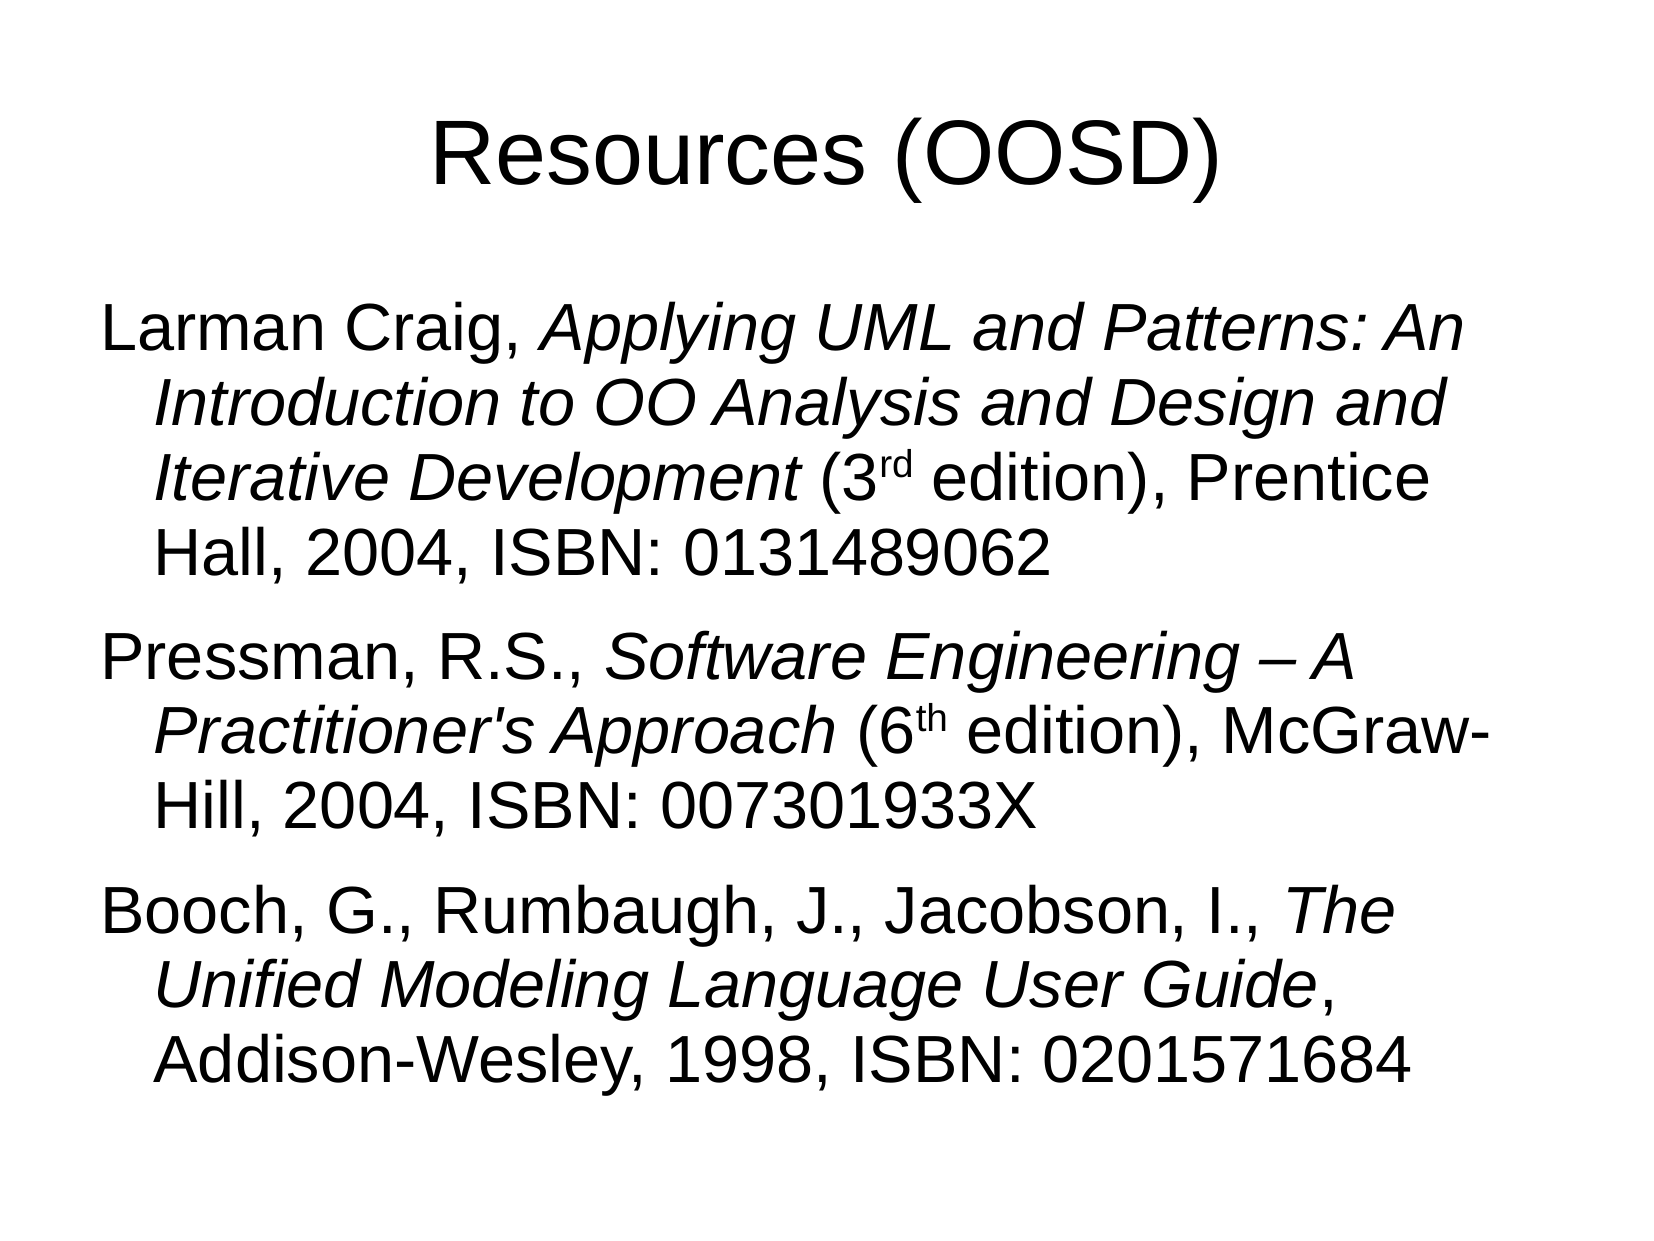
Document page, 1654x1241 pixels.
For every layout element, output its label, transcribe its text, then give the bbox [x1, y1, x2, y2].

list Larman Craig, Applying UML and Patterns: An Introduction to OO Analysis and Design and Iterative Development (3rd edition), Prentice Hall, 2004, ISBN: 0131489062 Pressman, R.S., Software Engineering – A Practitioner's Approach (6th edition), McGraw-Hill, 2004, ISBN: 007301933X Booch, G., Rumbaugh, J., Jacobson, I., The Unified Modeling Language User Guide, Addison-Wesley, 1998, ISBN: 0201571684 [82, 290, 1571, 1102]
title Resources (OOSD) [82, 56, 1571, 250]
